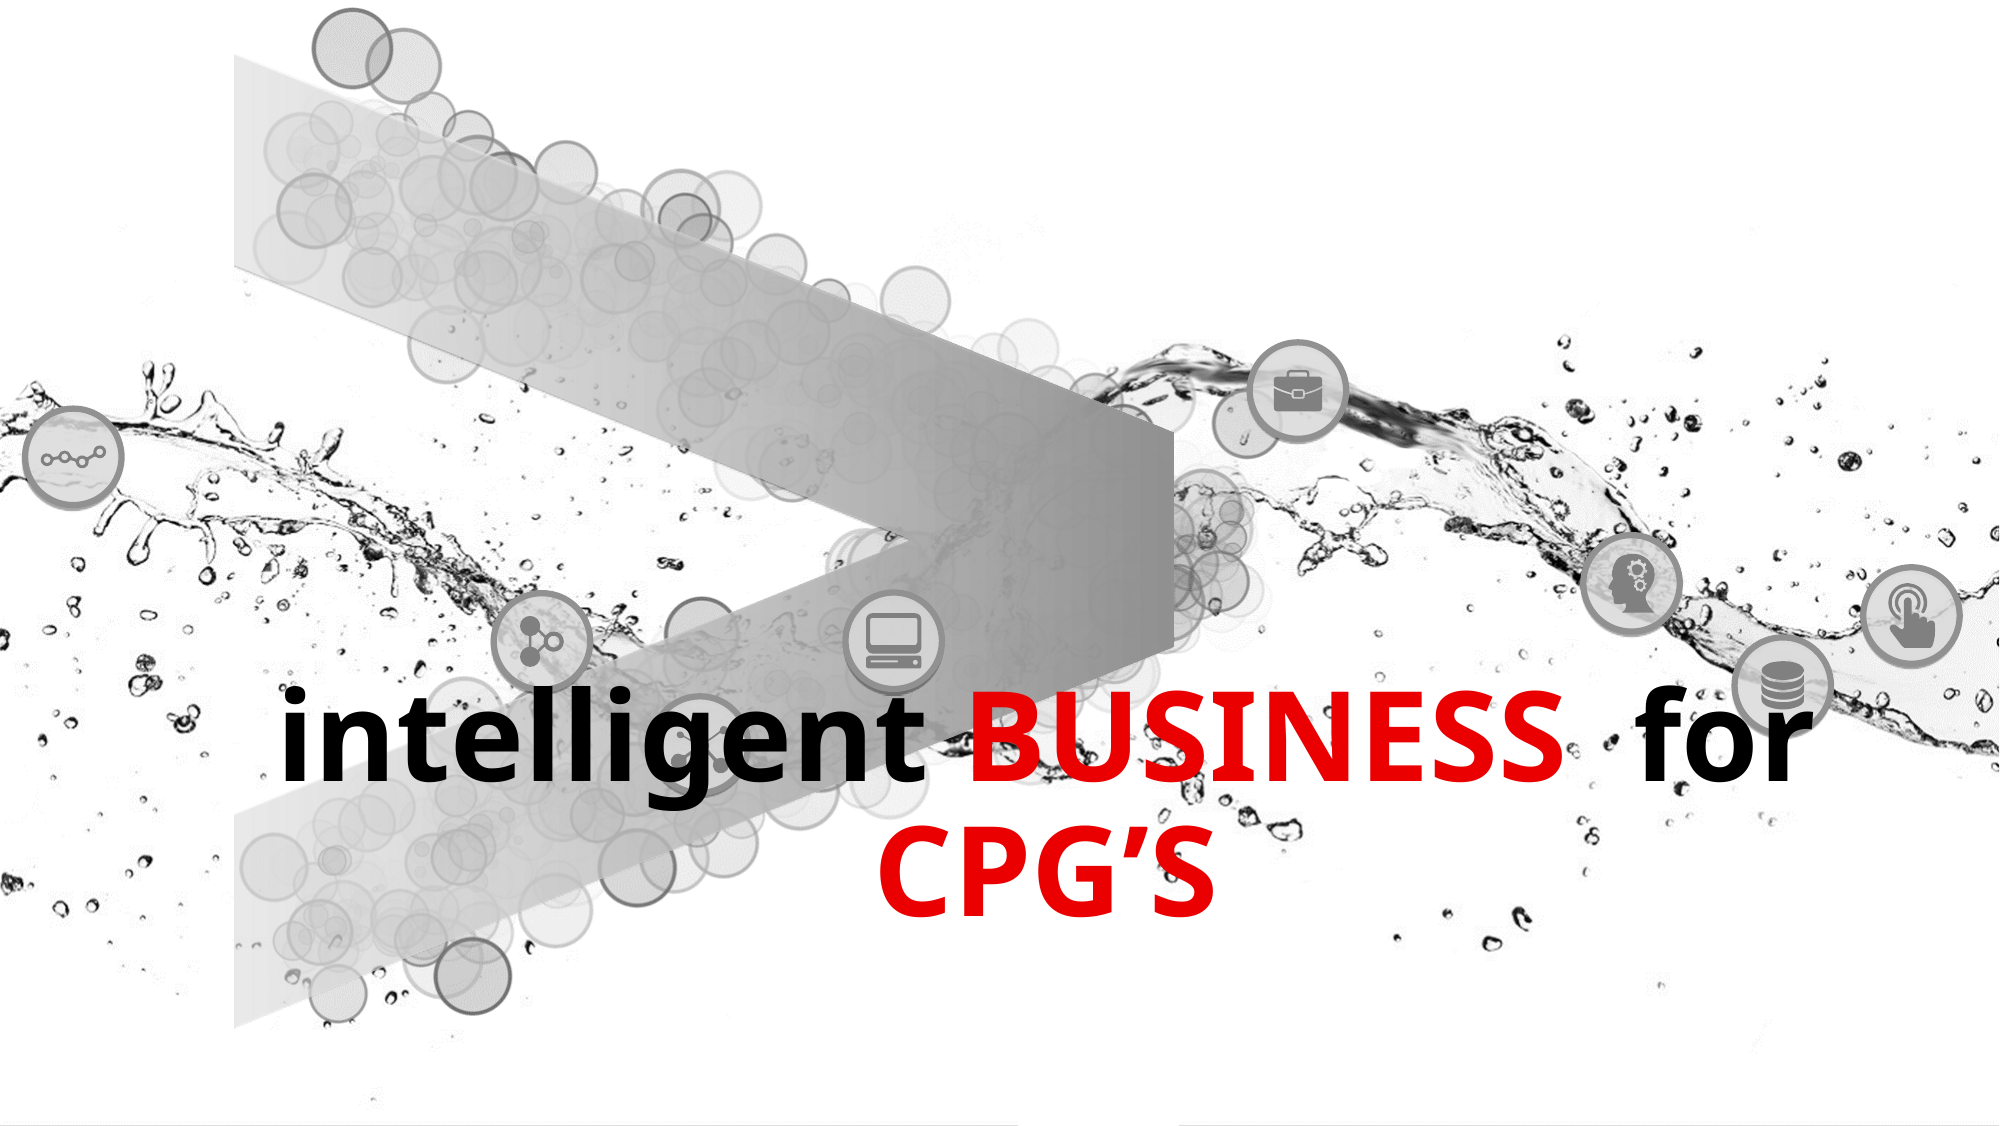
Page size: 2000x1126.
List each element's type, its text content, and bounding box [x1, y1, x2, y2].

text_box intelligent BUSINESS for CPG’S [191, 665, 1902, 1091]
picture [0, 0, 2000, 1126]
